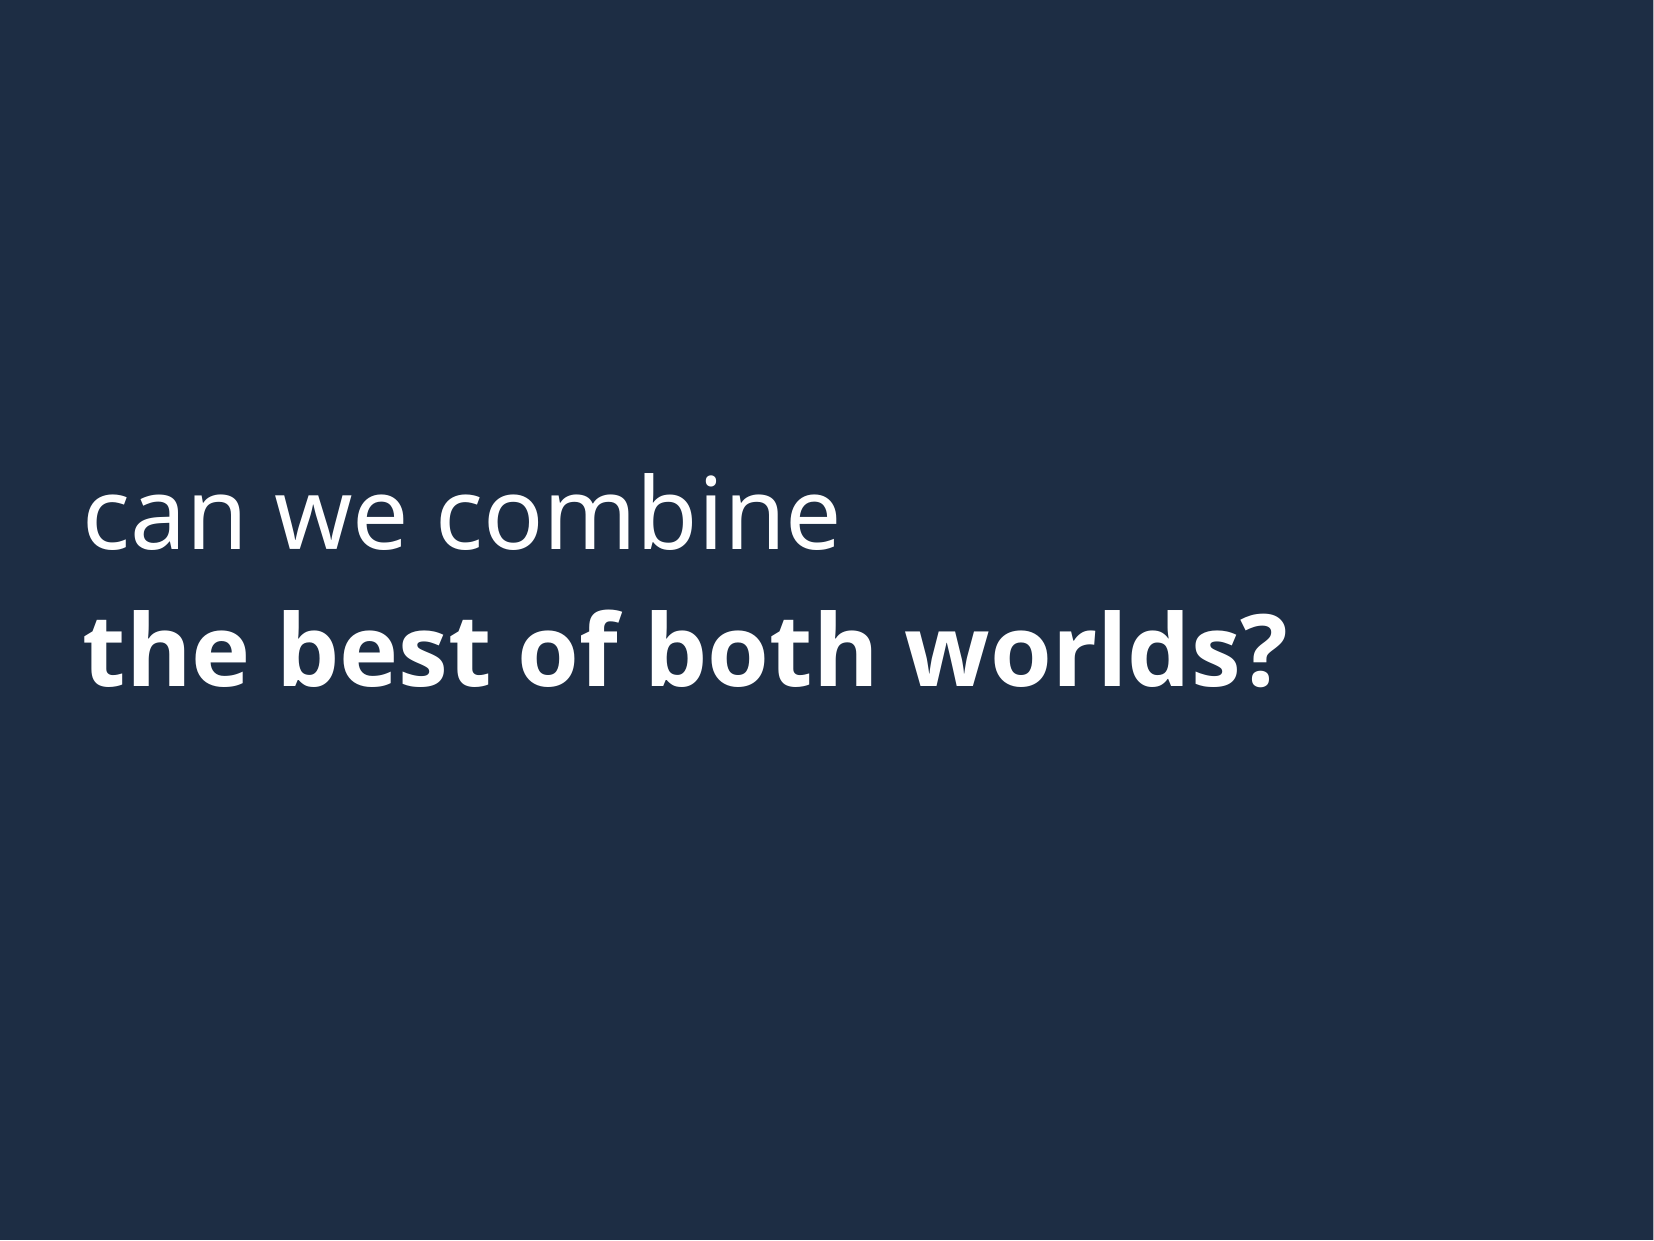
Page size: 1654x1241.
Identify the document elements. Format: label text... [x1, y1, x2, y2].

subtitle can we combine the best of both worlds? [82, 49, 1571, 1109]
